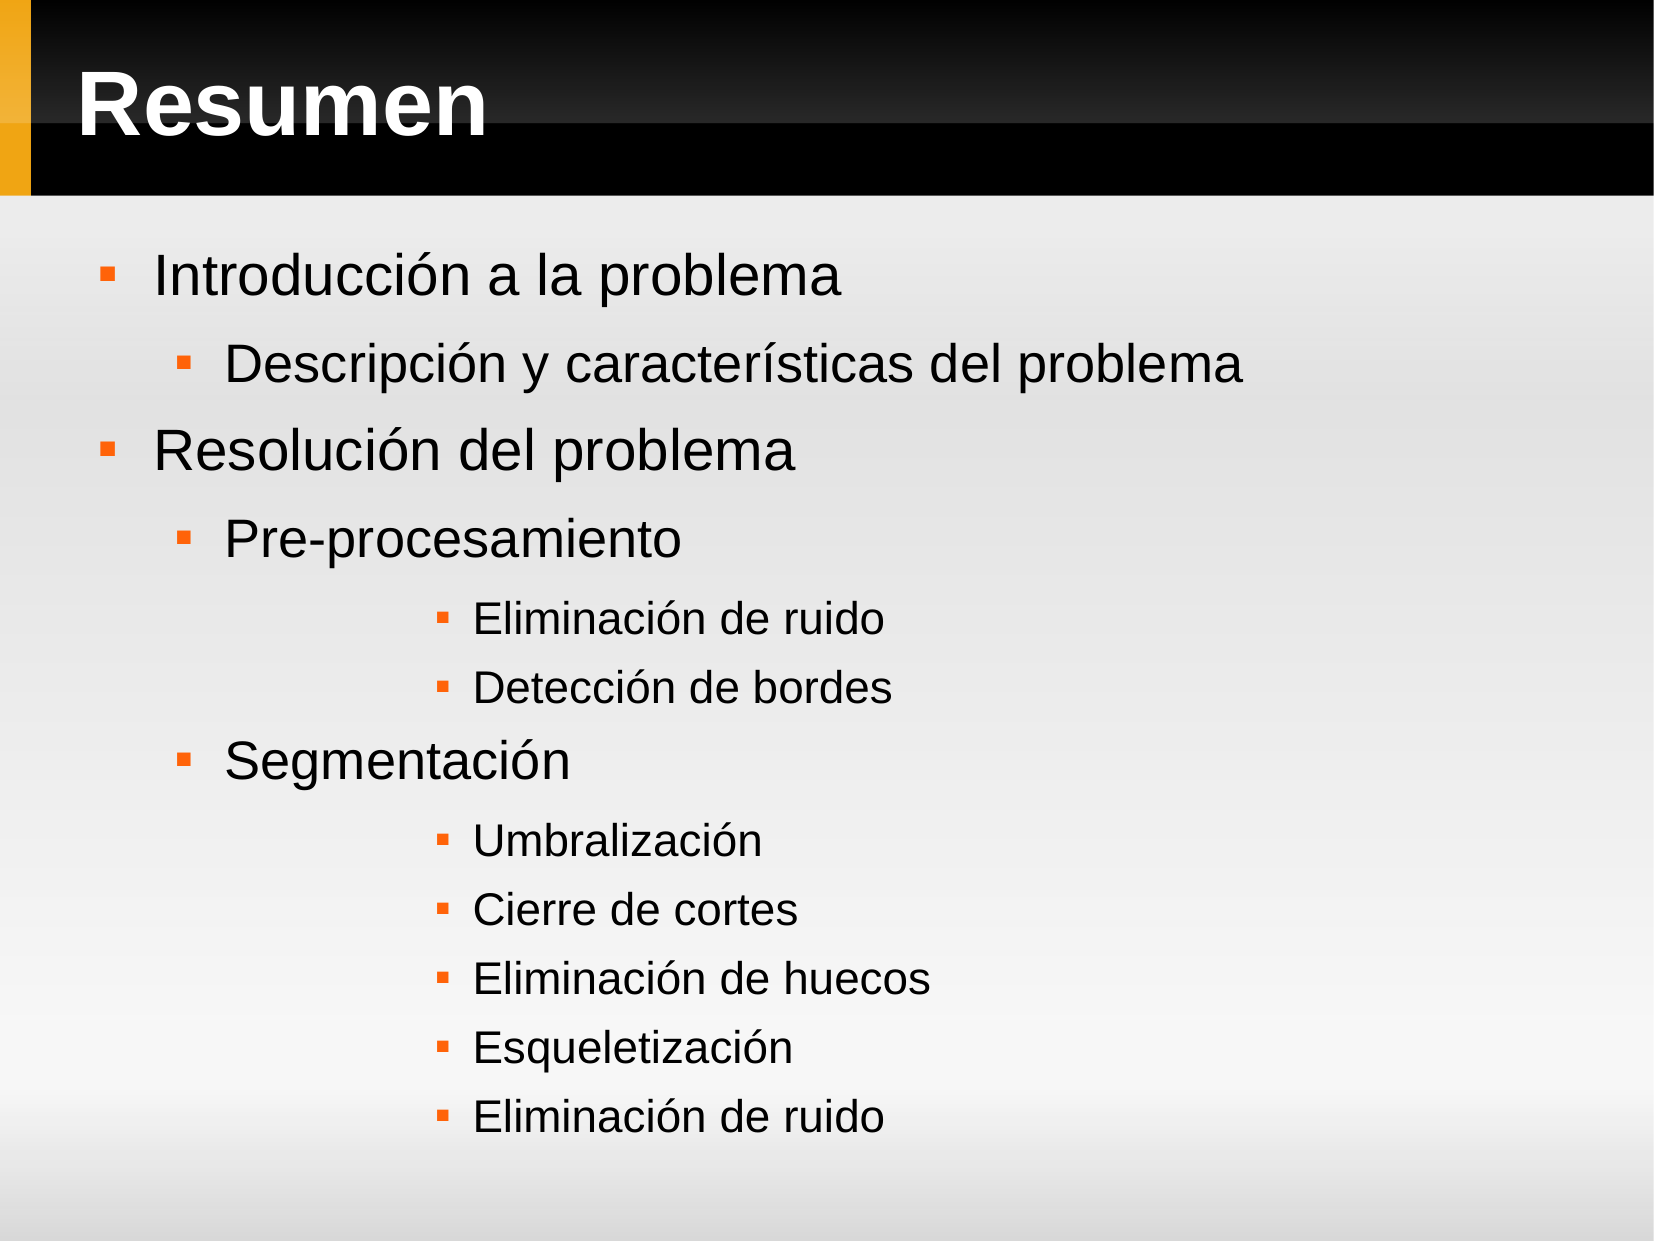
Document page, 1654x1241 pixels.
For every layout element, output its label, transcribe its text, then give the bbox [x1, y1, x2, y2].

list Introducción a la problema Descripción y características del problema Resolución del problema Pre-procesamiento Eliminación de ruido Detección de bordes Segmentación Umbralización Cierre de cortes Eliminación de huecos Esqueletización Eliminación de ruido [82, 242, 1571, 1143]
title Resumen [76, 0, 1565, 208]
picture [0, 0, 1654, 1241]
